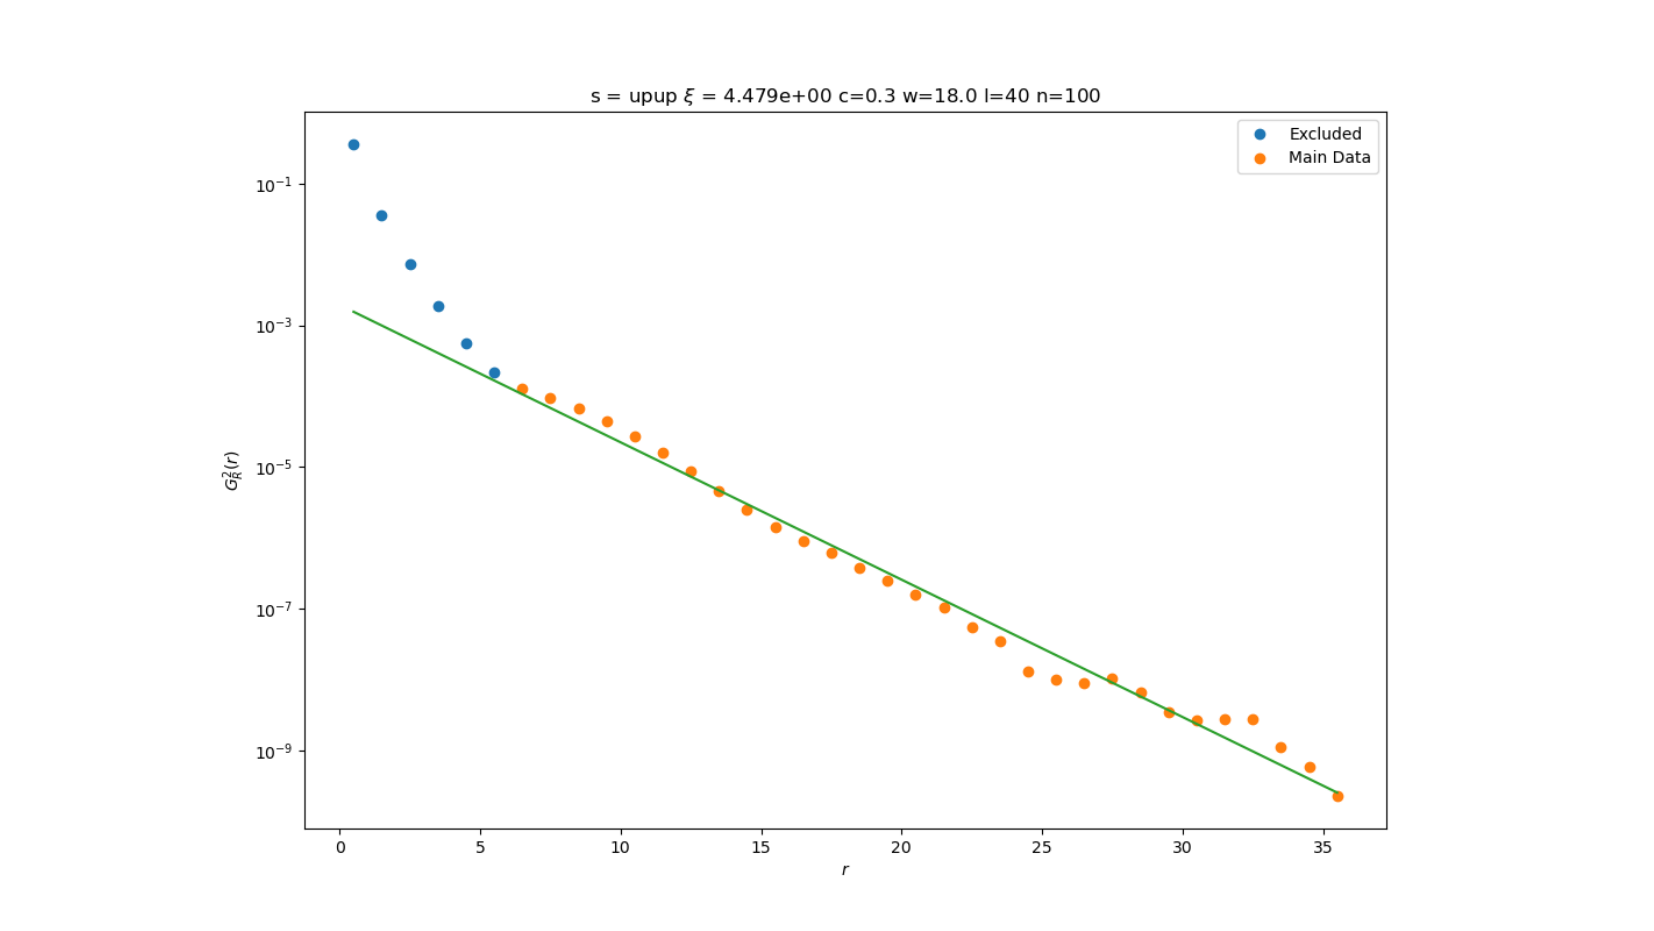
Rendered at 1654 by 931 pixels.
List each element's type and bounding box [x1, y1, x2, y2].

picture [130, 0, 1526, 931]
